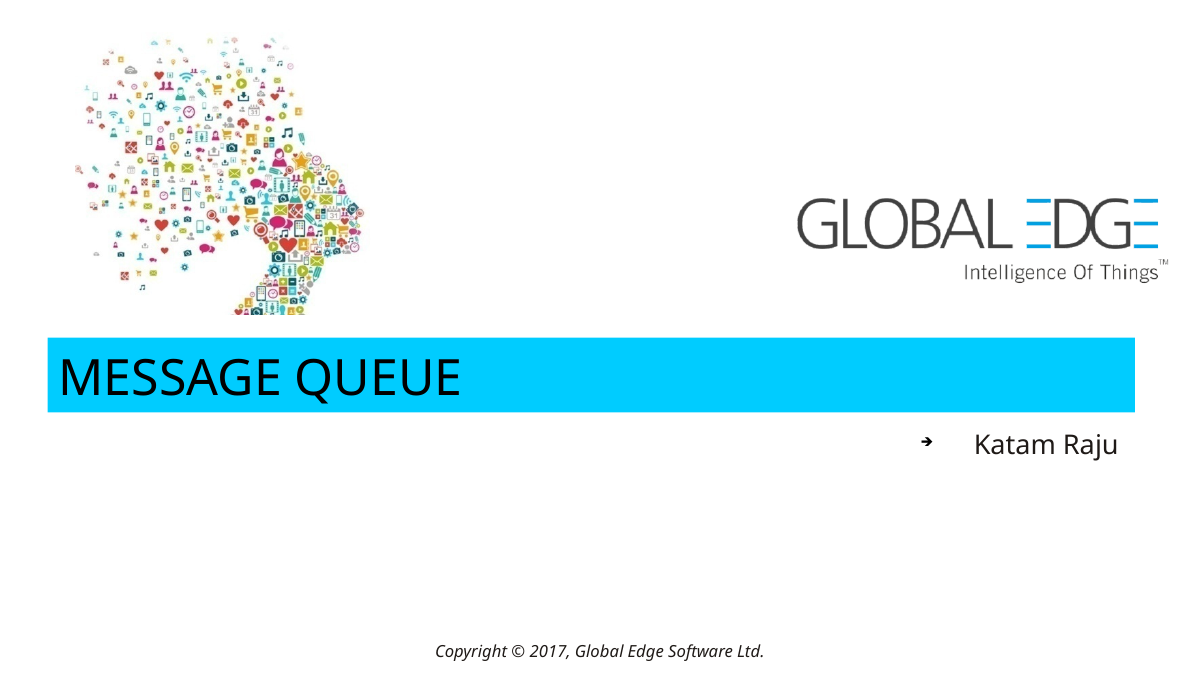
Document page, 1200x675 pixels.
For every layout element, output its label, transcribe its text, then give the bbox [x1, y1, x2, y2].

title MESSAGE QUEUE [47, 337, 1135, 413]
picture [787, 187, 1178, 293]
list Katam Raju [891, 412, 1200, 475]
picture [75, 0, 377, 315]
